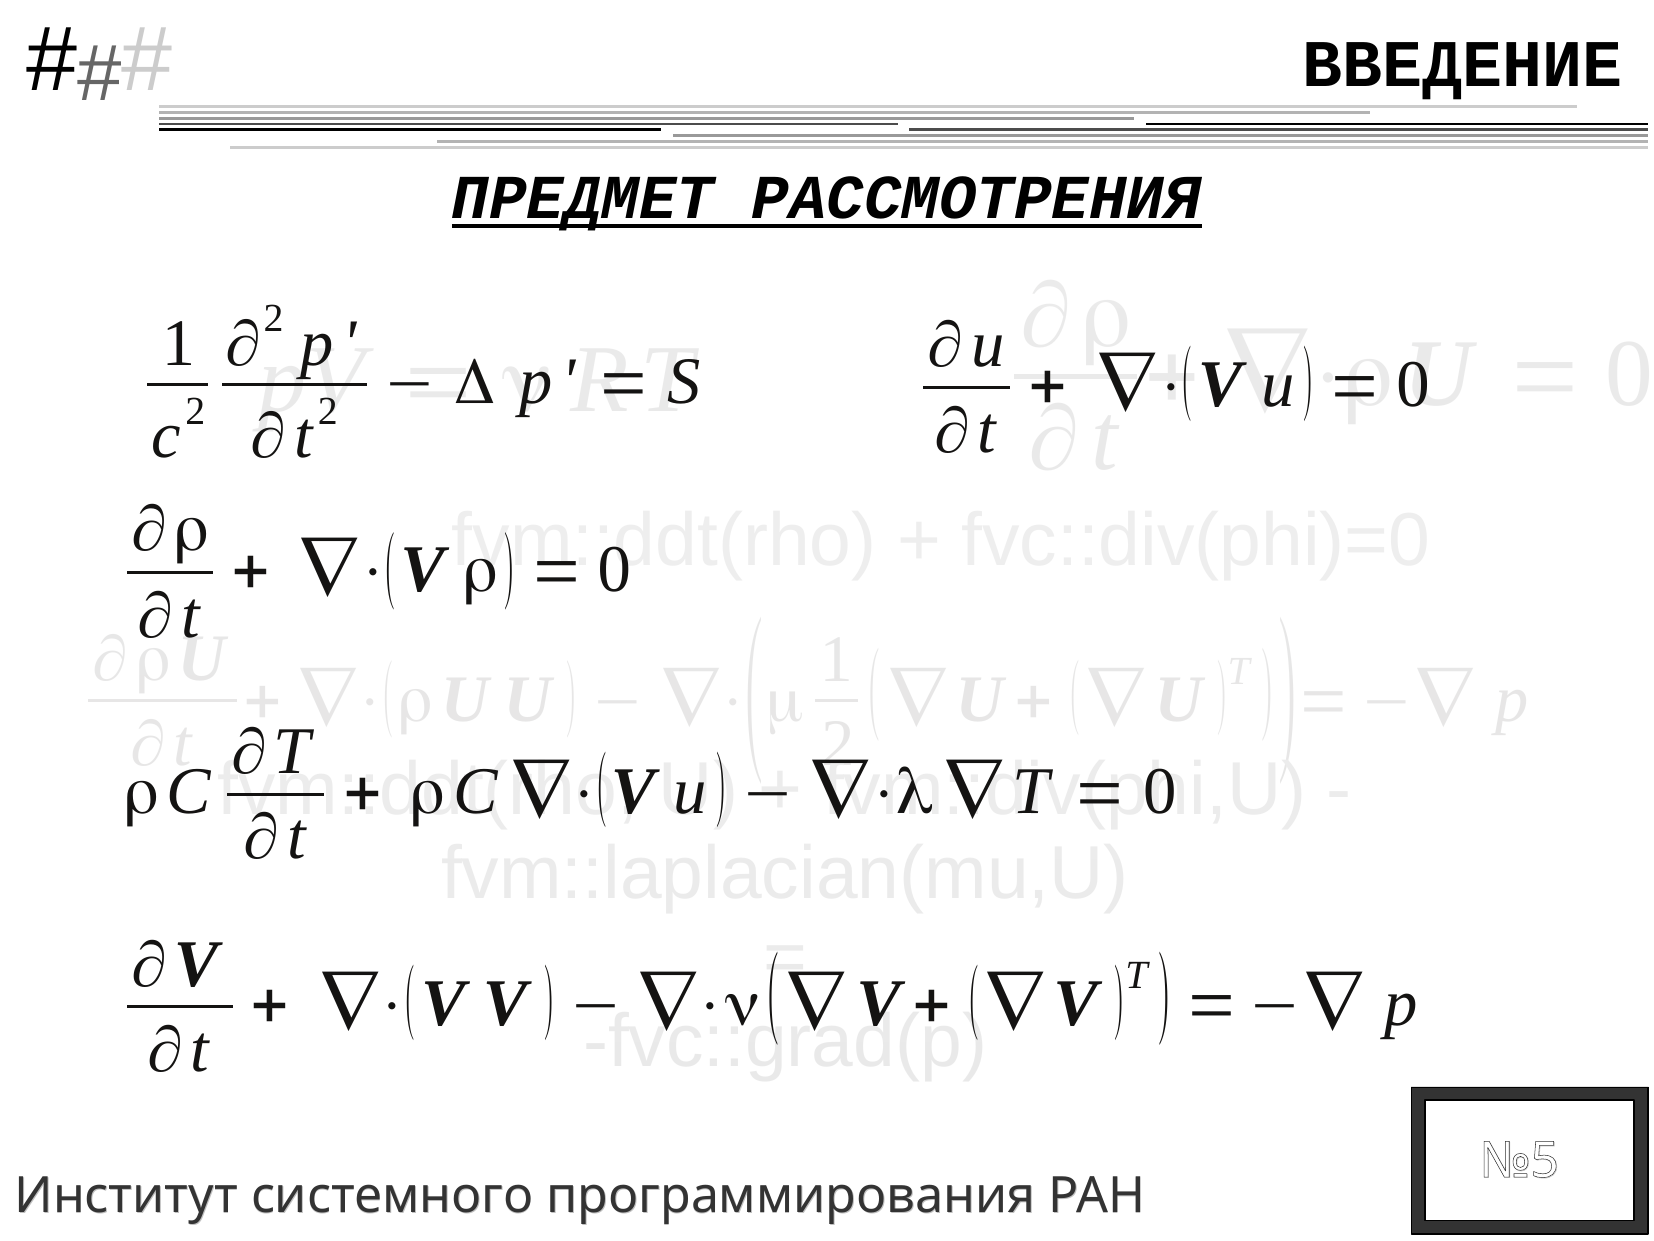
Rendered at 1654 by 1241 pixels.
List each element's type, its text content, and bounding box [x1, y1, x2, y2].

chart [118, 927, 1424, 1086]
chart [118, 714, 1182, 873]
title ПРЕДМЕТ РАССМОТРЕНИЯ [0, 147, 1654, 257]
chart [118, 491, 638, 652]
chart [138, 296, 707, 473]
chart [914, 307, 1437, 466]
